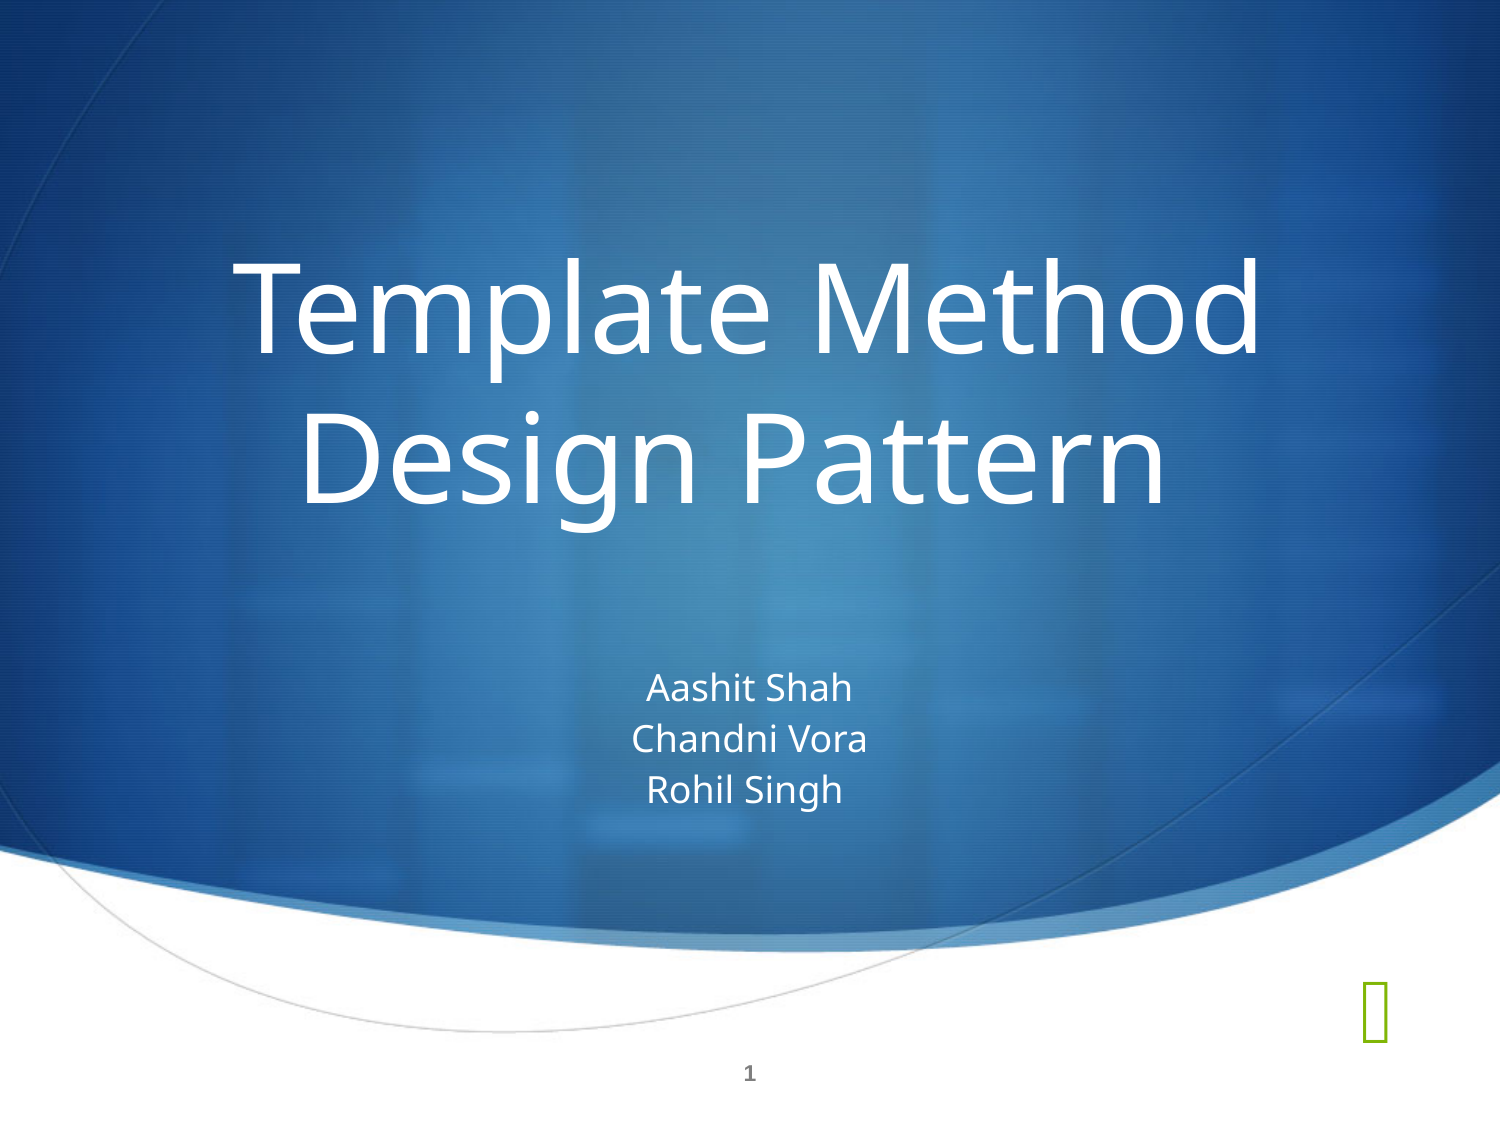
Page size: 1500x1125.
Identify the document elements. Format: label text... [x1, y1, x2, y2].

title Template Method Design Pattern [75, 212, 1425, 529]
picture [0, 0, 1500, 1125]
subtitle Aashit Shah Chandni Vora Rohil Singh [75, 612, 1425, 788]
text_box <number> [706, 1042, 794, 1103]
